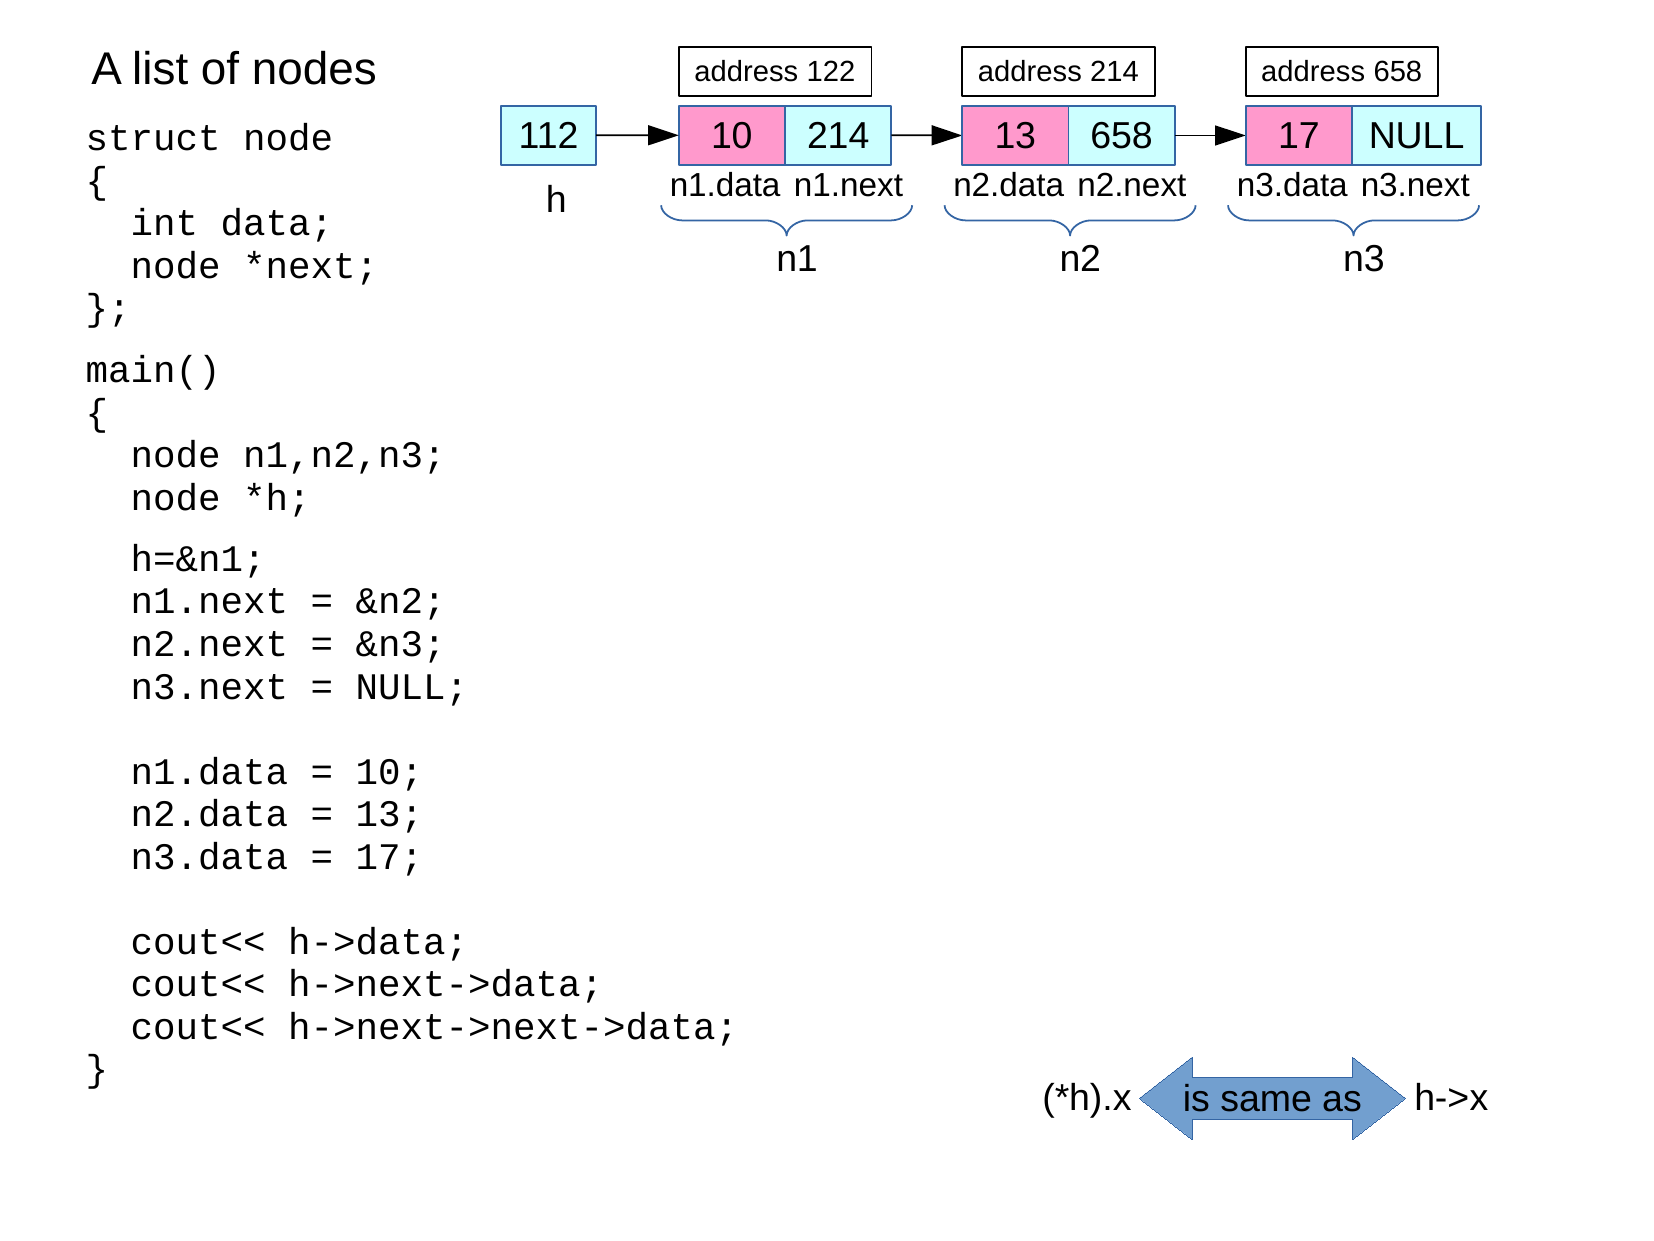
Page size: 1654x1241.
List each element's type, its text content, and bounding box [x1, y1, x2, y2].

text_box is same as [1139, 1057, 1406, 1140]
text_box 112 [501, 105, 596, 165]
text_box 10 [678, 105, 785, 158]
text_box h->x [1399, 1068, 1504, 1126]
text_box 13 [962, 105, 1068, 158]
text_box NULL [1351, 105, 1482, 158]
text_box n3 [1328, 229, 1400, 287]
text_box struct node { int data; node *next; }; main() { node n1,n2,n3; node *h; h=&n1; n1.next = &n2; n2.next = &n3; n3.next = NULL; n1.data = 10; n2.data = 13; n3.data = 17; cout<< h->data; cout<< h->next->data; cout<< h->next->next->data; } [70, 112, 911, 1107]
text_box n2 [1044, 229, 1117, 287]
text_box n2.data [938, 158, 1062, 212]
text_box A list of nodes [76, 35, 885, 102]
text_box (*h).x [1027, 1068, 1147, 1126]
text_box n3.next [1346, 158, 1485, 212]
text_box address 122 [678, 46, 872, 97]
text_box 658 [1068, 105, 1175, 158]
text_box n1 [761, 229, 833, 287]
text_box address 658 [1245, 46, 1439, 97]
text_box n2.next [1062, 158, 1202, 212]
text_box n1.next [779, 158, 919, 212]
text_box n1.data [655, 158, 779, 212]
text_box 214 [785, 105, 892, 158]
text_box address 214 [962, 46, 1155, 97]
text_box n3.data [1222, 158, 1346, 212]
text_box h [531, 170, 582, 228]
text_box 17 [1245, 105, 1351, 158]
